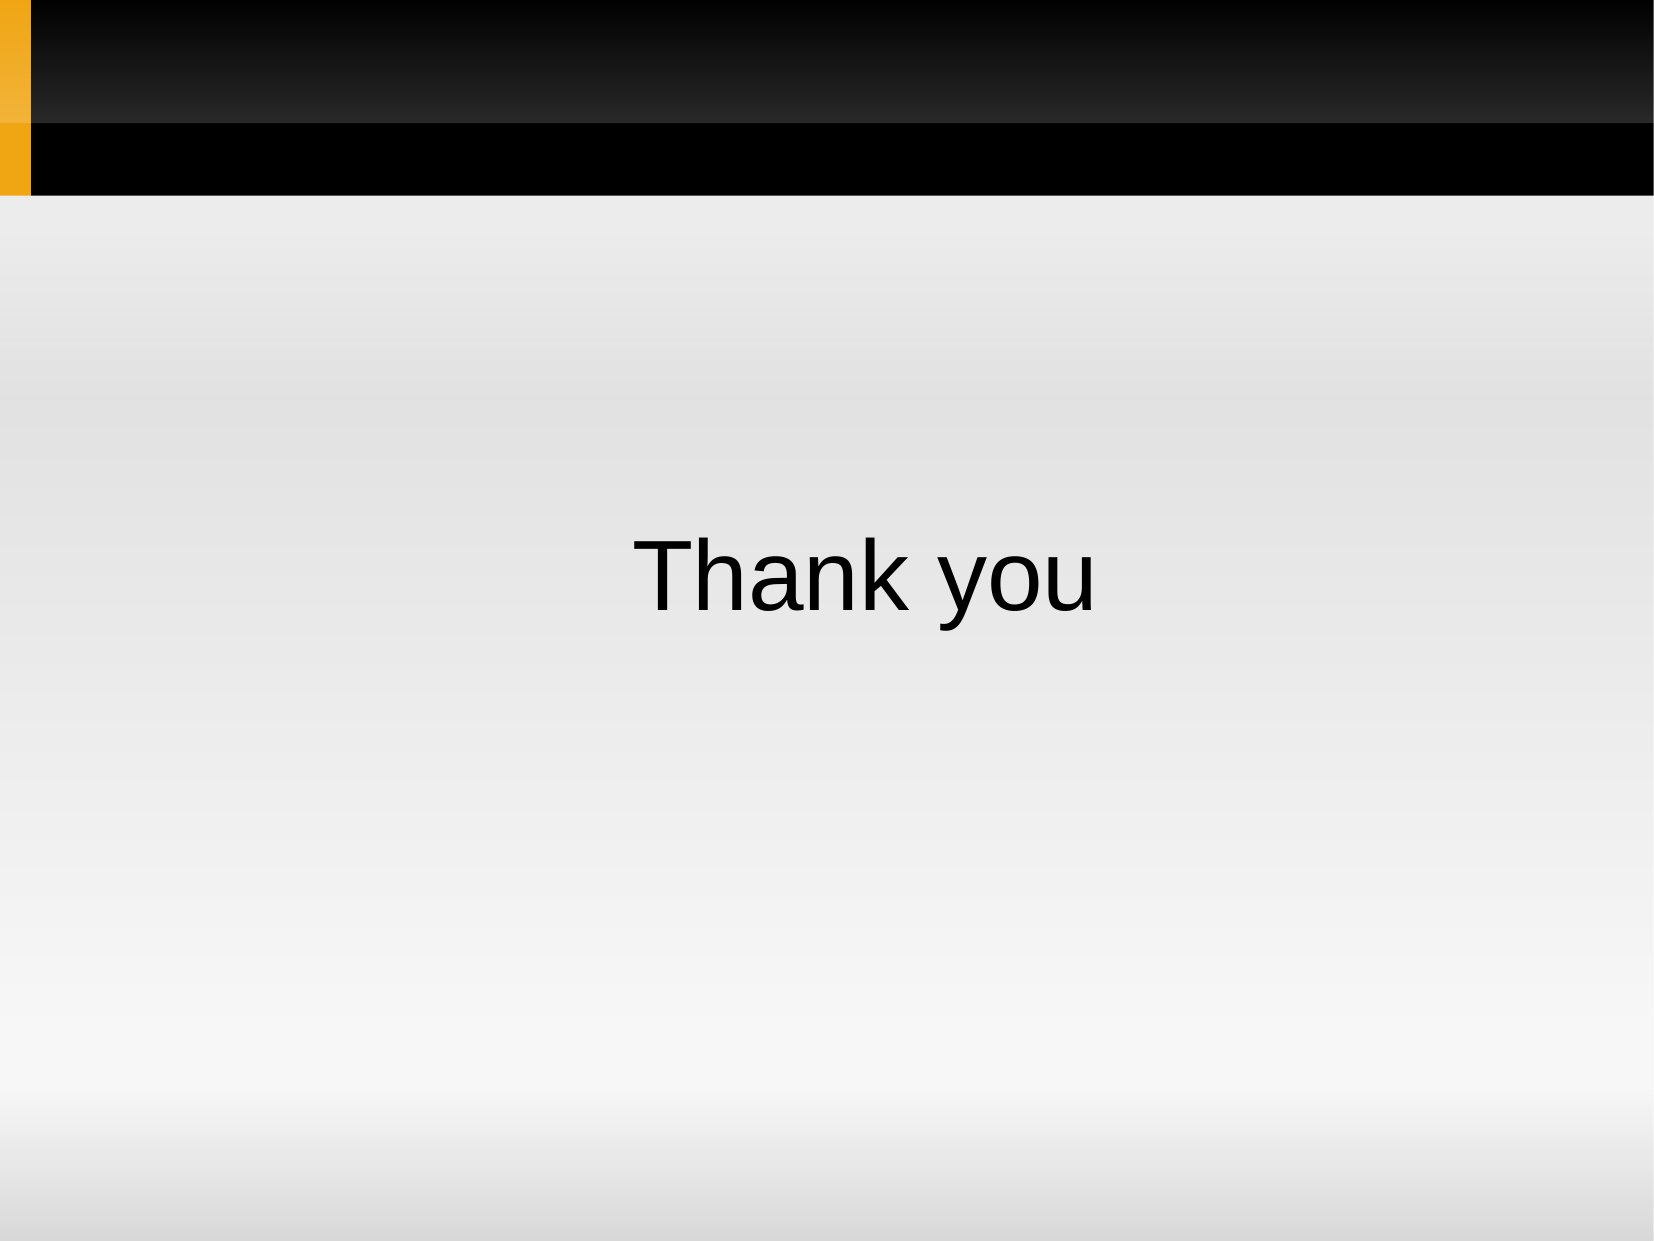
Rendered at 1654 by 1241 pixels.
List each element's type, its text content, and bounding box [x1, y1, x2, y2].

picture [0, 0, 1654, 1241]
list Thank you [88, 378, 1571, 798]
